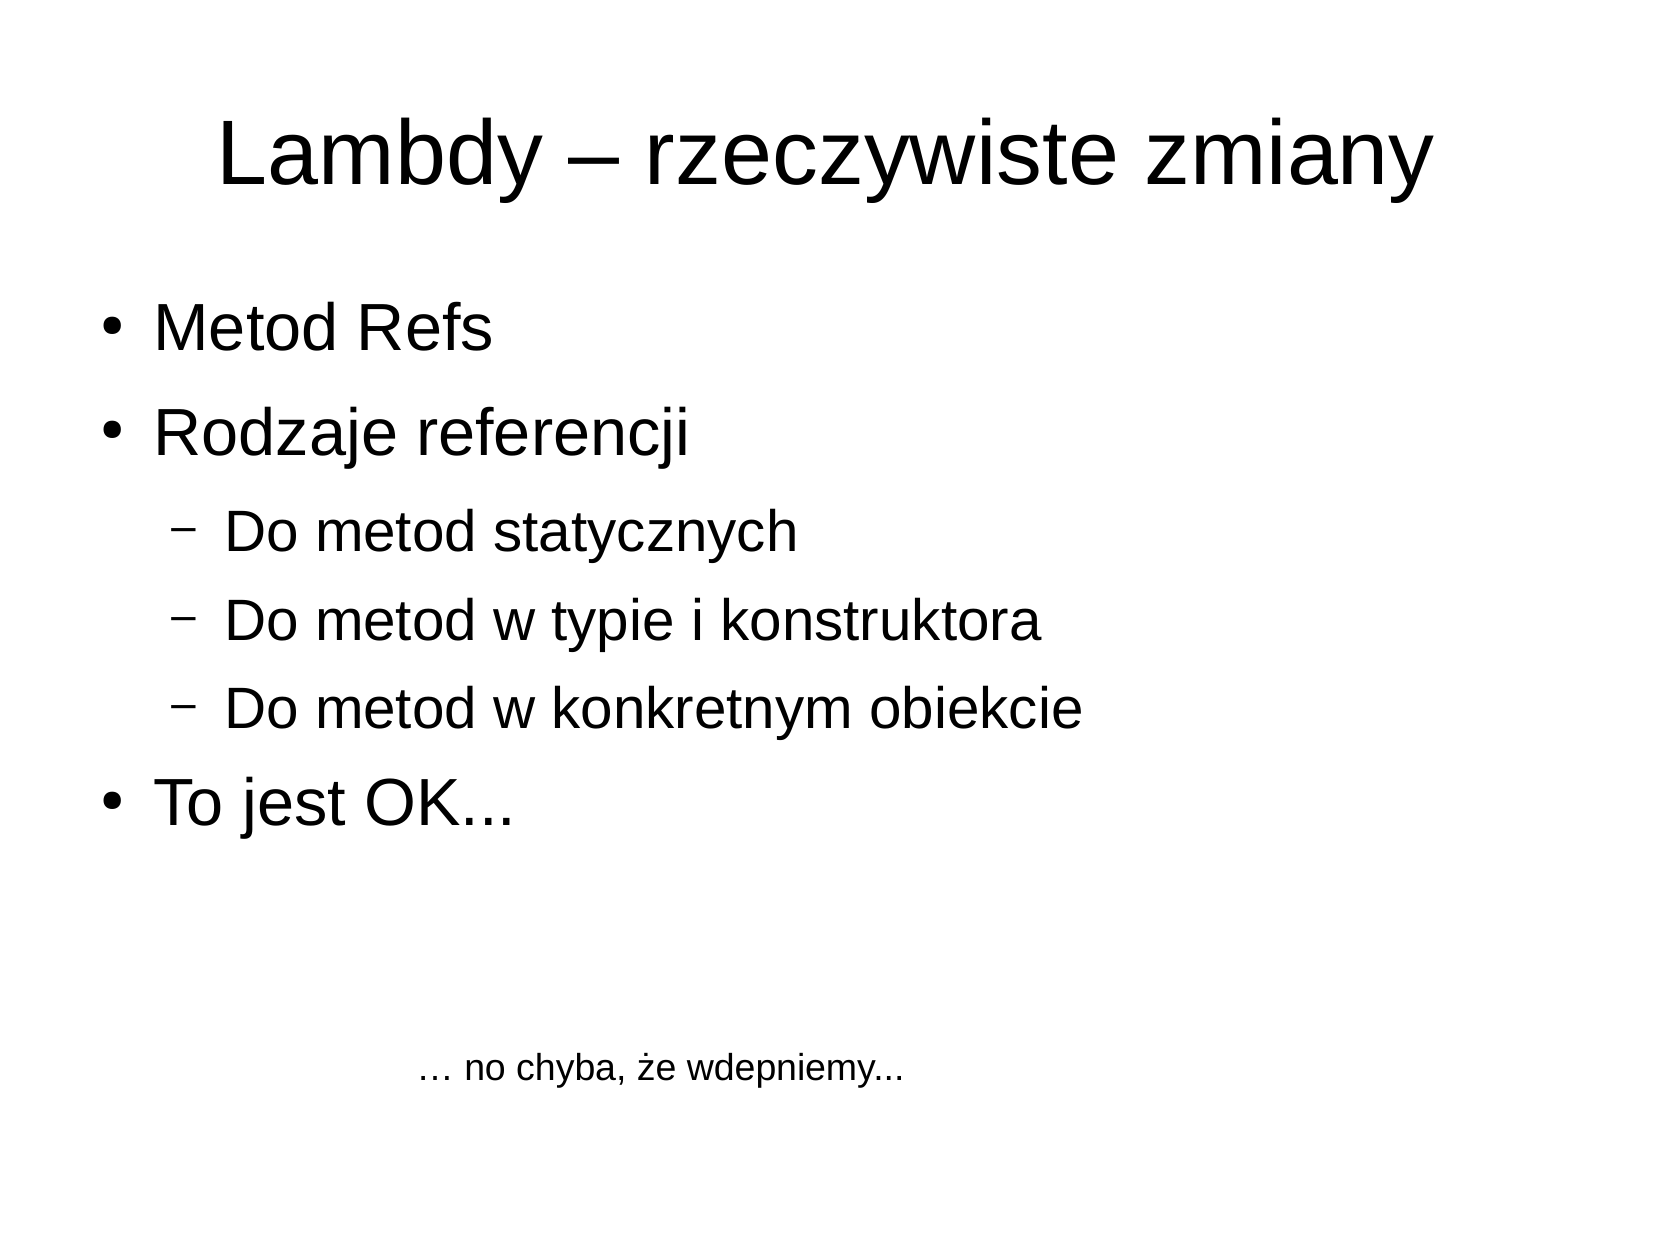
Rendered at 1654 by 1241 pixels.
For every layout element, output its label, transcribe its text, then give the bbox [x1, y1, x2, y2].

list Metod Refs Rodzaje referencji Do metod statycznych Do metod w typie i konstruktora Do metod w konkretnym obiekcie To jest OK... [82, 290, 1538, 1010]
text_box … no chyba, że wdepniemy... [401, 1039, 920, 1097]
title Lambdy – rzeczywiste zmiany [82, 49, 1571, 257]
